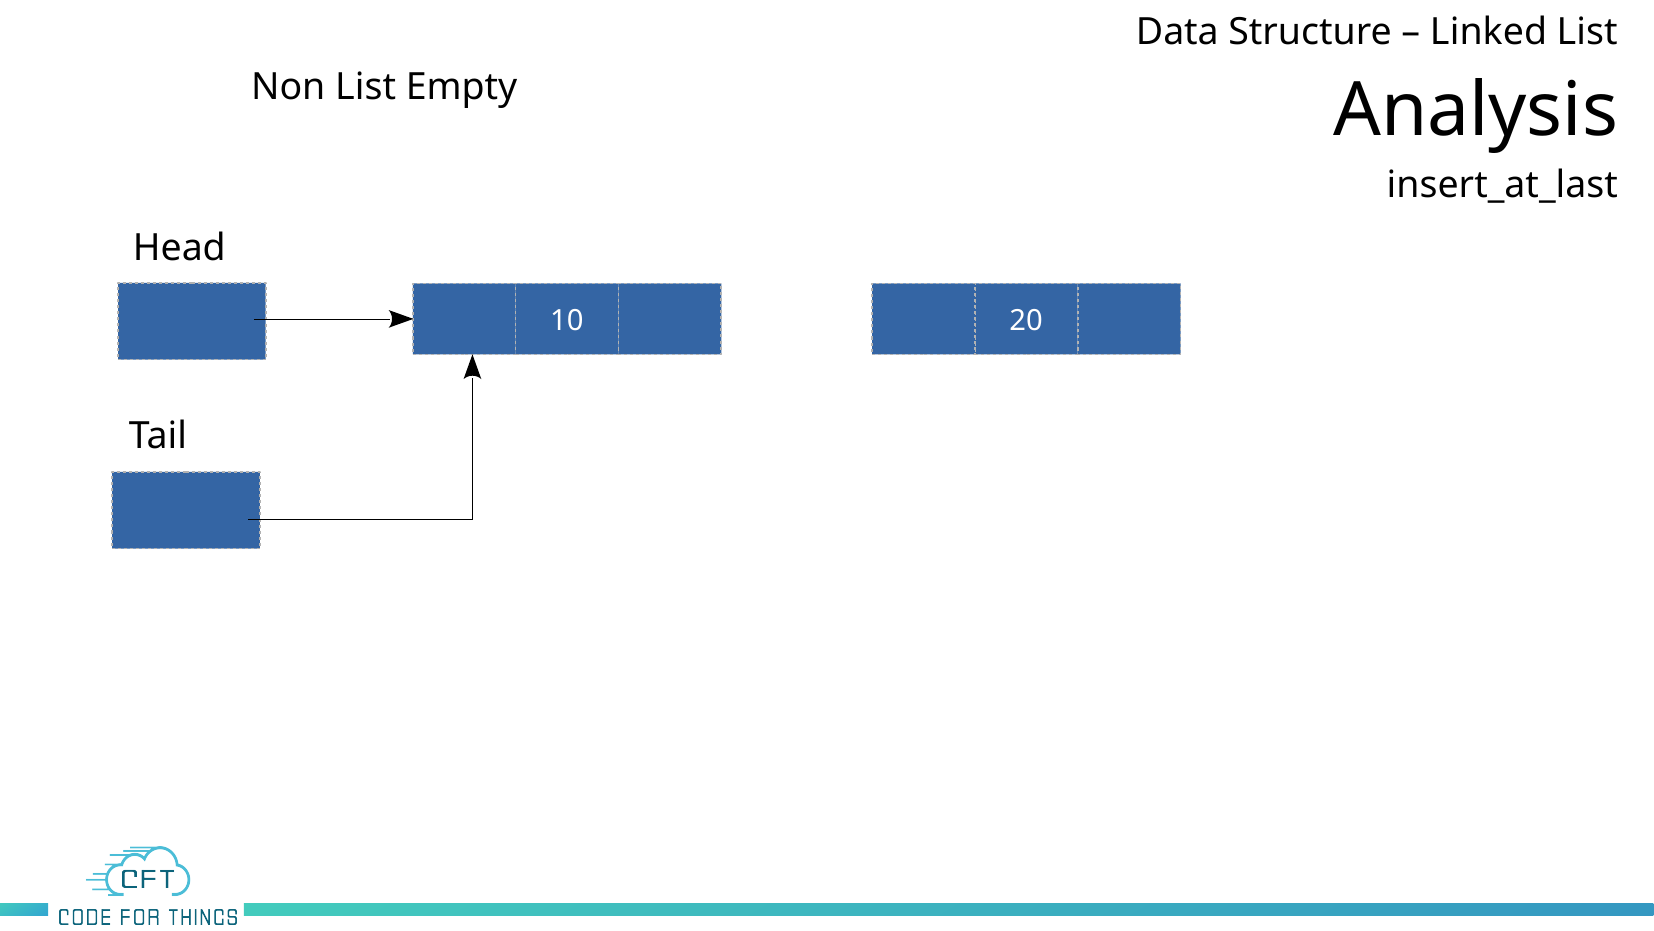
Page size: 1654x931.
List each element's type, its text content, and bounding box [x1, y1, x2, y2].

text_box [118, 293, 266, 360]
text_box Non List Empty [236, 52, 662, 119]
picture [59, 846, 237, 925]
text_box 10 [516, 283, 618, 355]
text_box Tail [114, 401, 237, 468]
text_box [412, 283, 516, 355]
text_box [112, 471, 260, 549]
text_box [1077, 283, 1181, 355]
text_box Head [118, 212, 285, 293]
text_box [618, 283, 722, 355]
text_box [872, 283, 975, 355]
text_box 20 [975, 283, 1077, 355]
title Data Structure – Linked List Analysis insert_at_last [1099, 0, 1619, 216]
